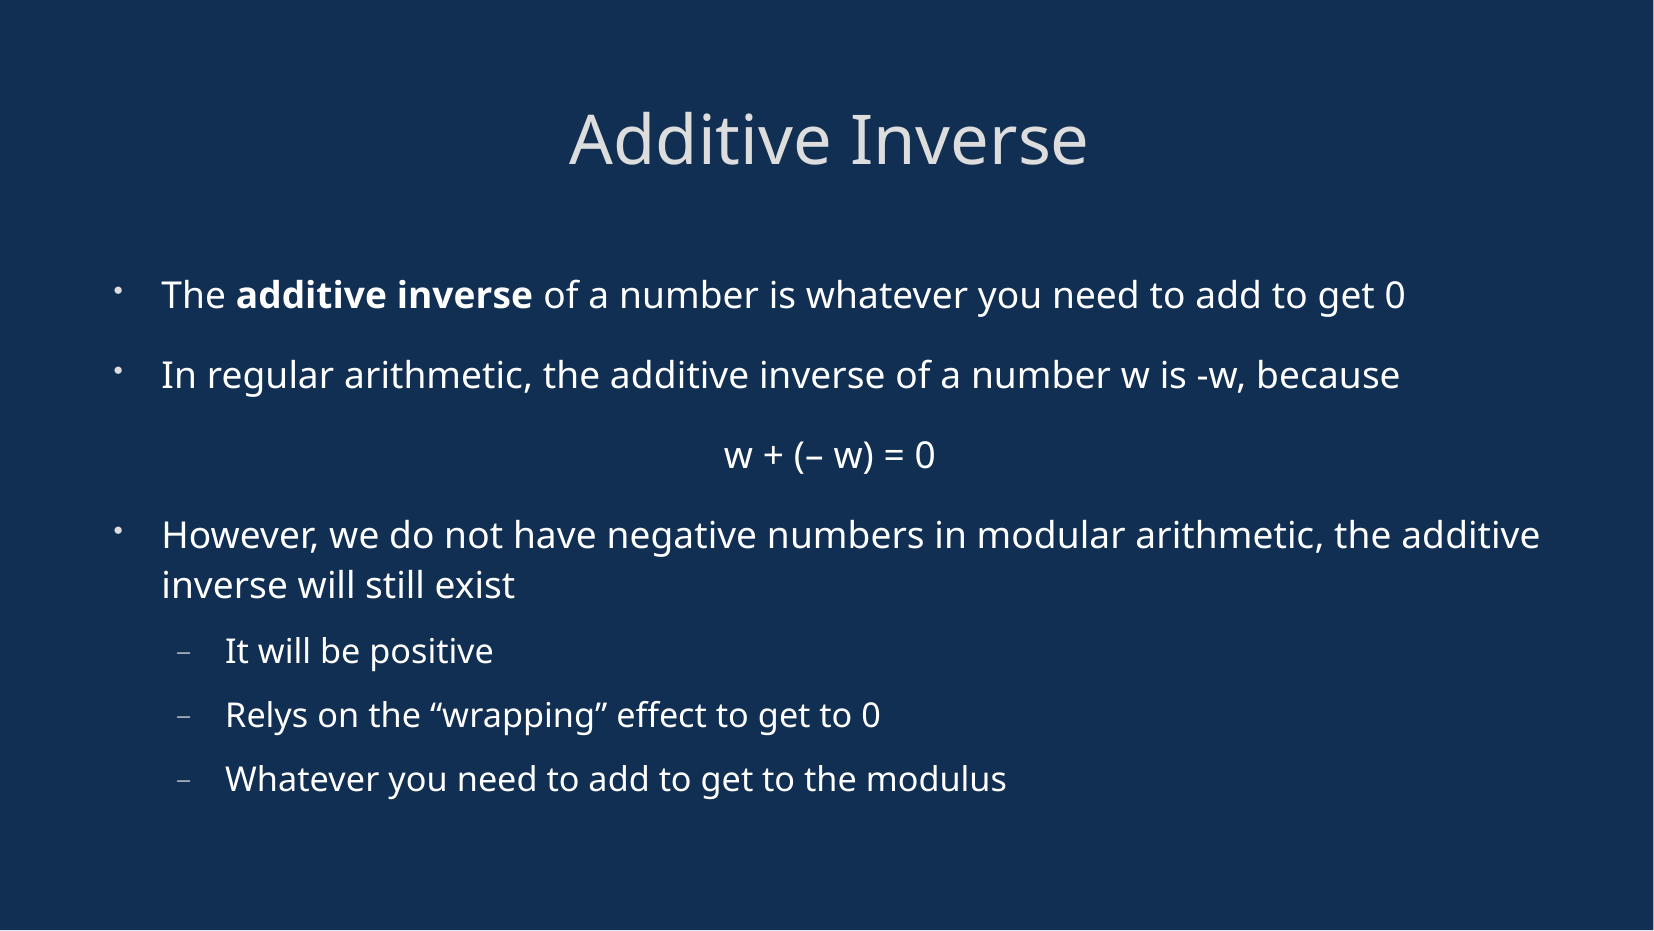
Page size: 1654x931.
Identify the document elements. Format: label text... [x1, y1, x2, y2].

list The additive inverse of a number is whatever you need to add to get 0 In regular arithmetic, the additive inverse of a number w is -w, because w + (– w) = 0 However, we do not have negative numbers in modular arithmetic, the additive inverse will still exist It will be positive Relys on the “wrapping” effect to get to 0 Whatever you need to add to get to the modulus [97, 268, 1563, 806]
title Additive Inverse [97, 56, 1563, 220]
